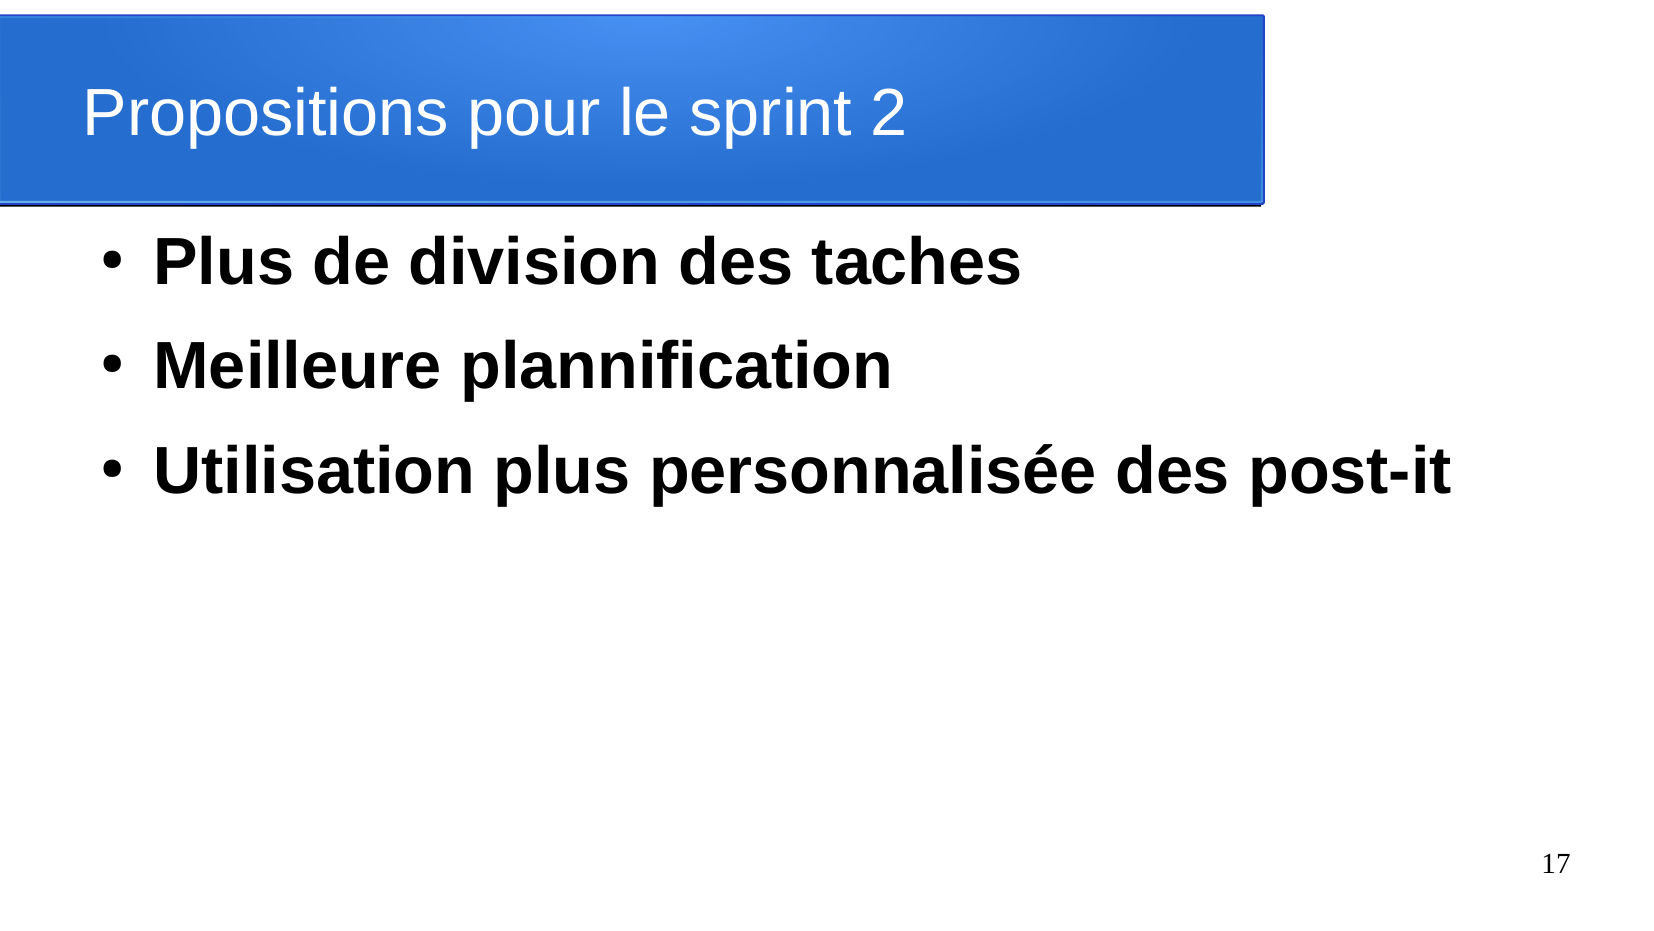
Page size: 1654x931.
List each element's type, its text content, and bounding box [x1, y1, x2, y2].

list Plus de division des taches Meilleure plannification Utilisation plus personnalisée des post-it [82, 224, 1571, 764]
title Propositions pour le sprint 2 [82, 35, 1235, 189]
